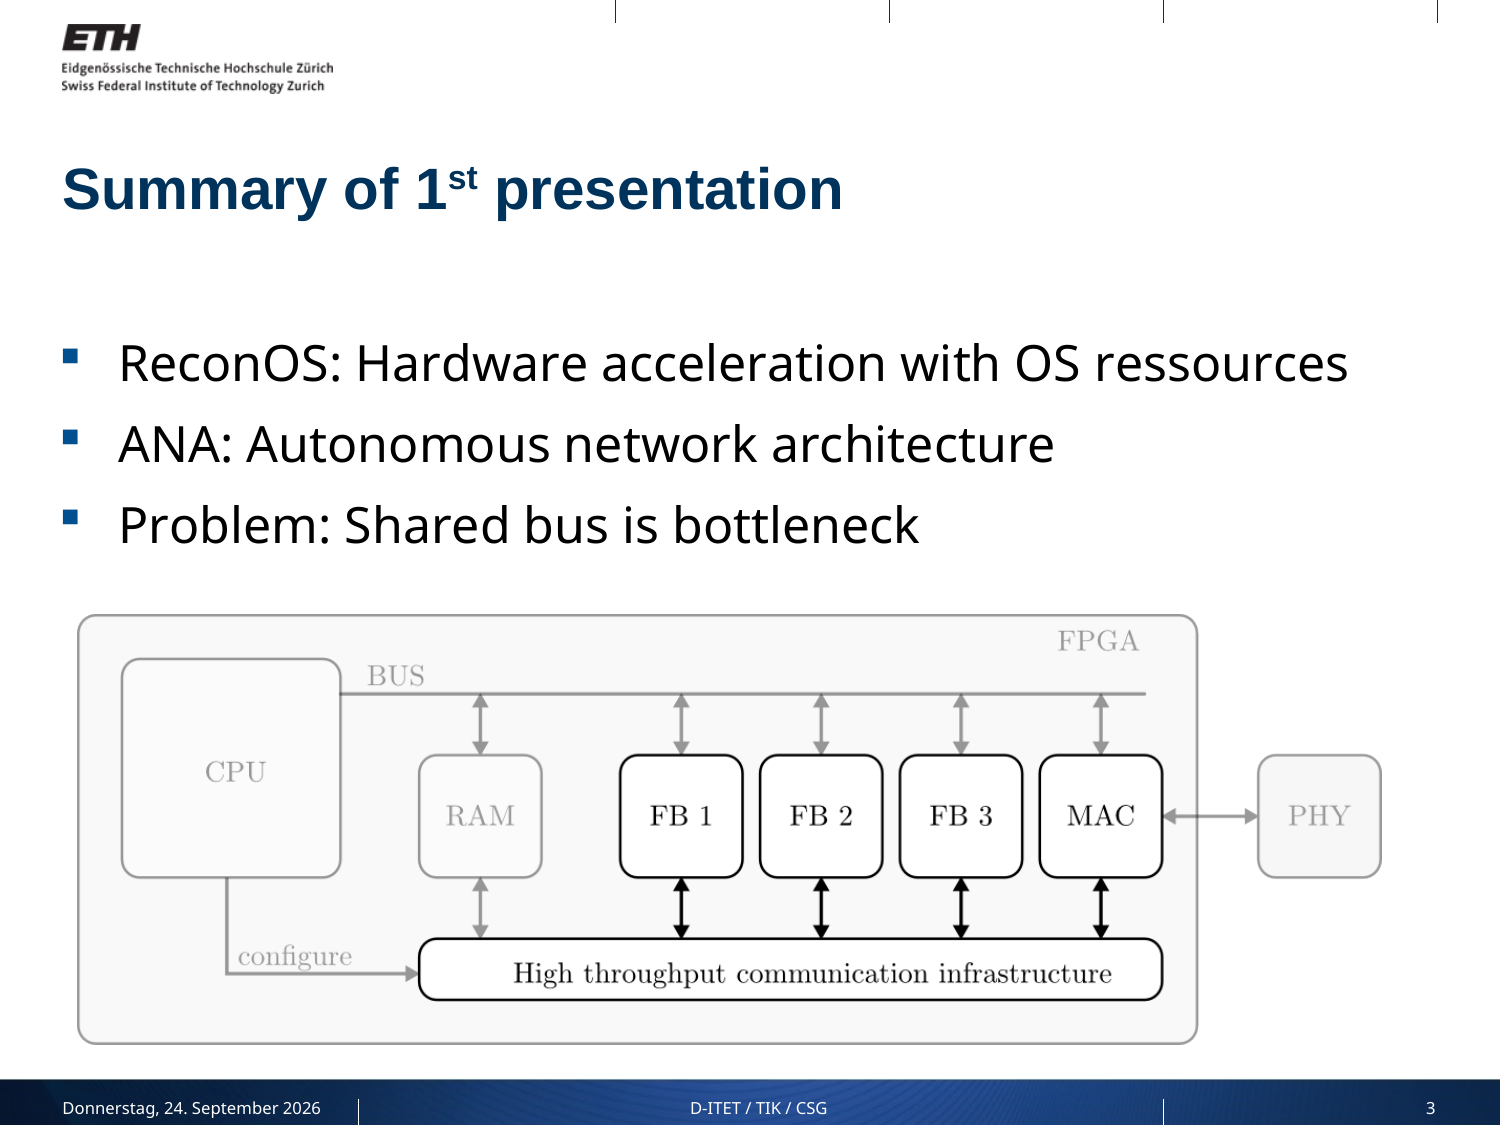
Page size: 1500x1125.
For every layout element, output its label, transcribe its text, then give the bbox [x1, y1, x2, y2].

picture [0, 1078, 1500, 1125]
list ReconOS: Hardware acceleration with OS ressources ANA: Autonomous network architecture Problem: Shared bus is bottleneck [59, 328, 1435, 1075]
picture [62, 24, 333, 94]
title Summary of 1st presentation [62, 157, 1438, 296]
